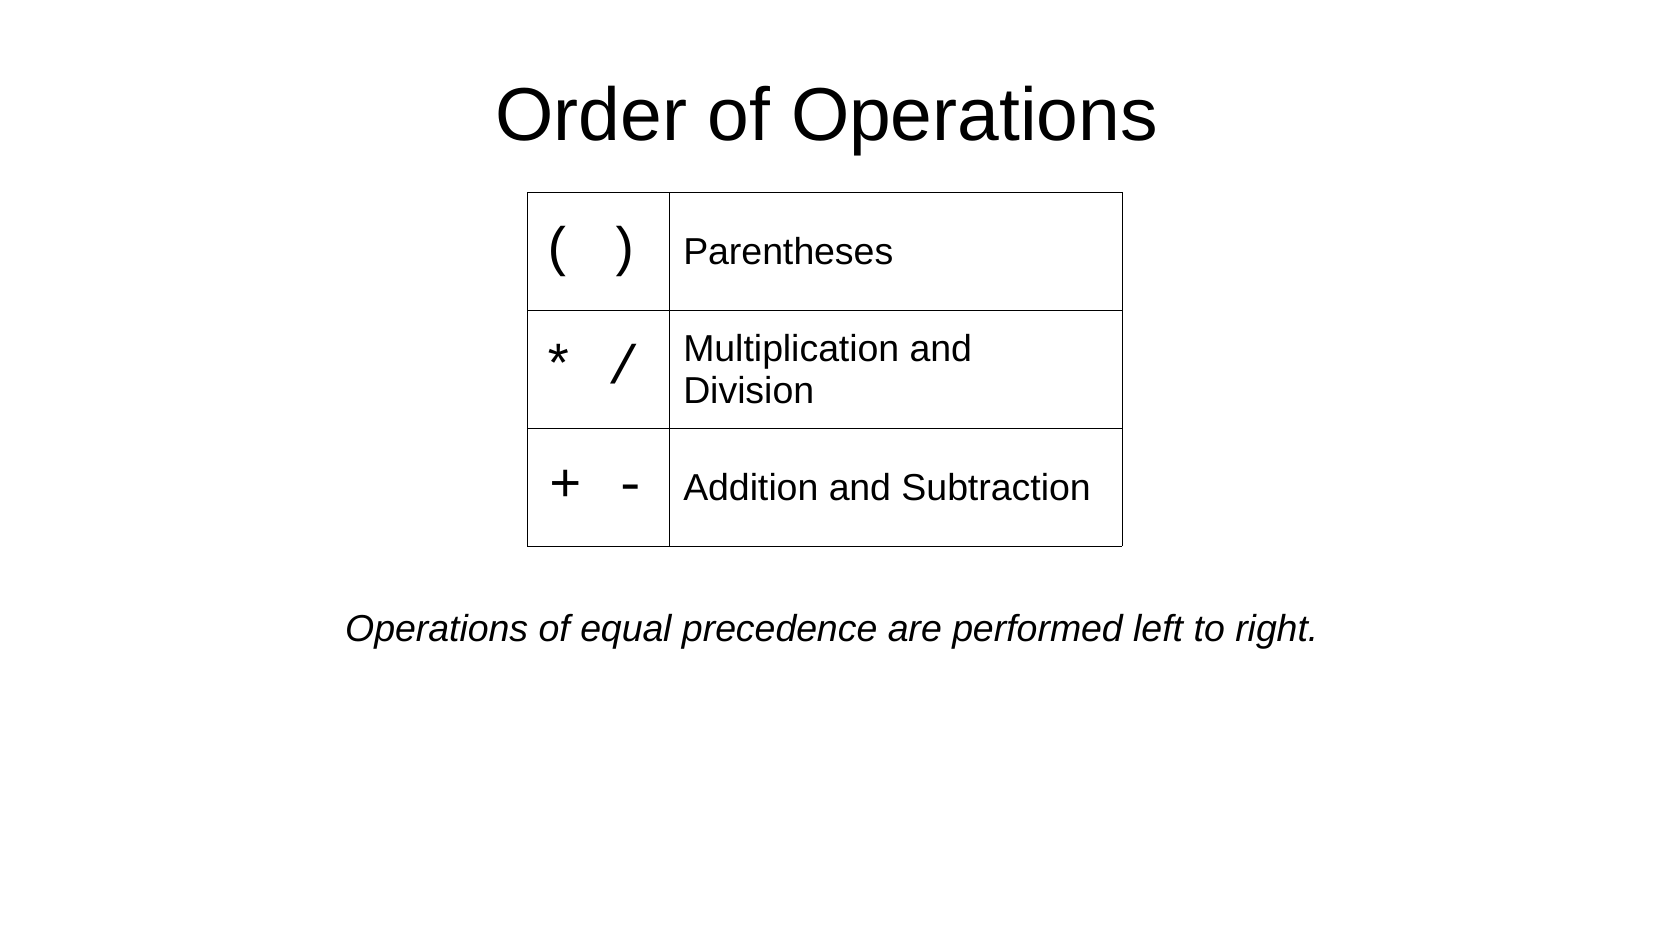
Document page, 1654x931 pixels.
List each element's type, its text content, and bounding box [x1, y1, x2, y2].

table_cell Multiplication and Division [670, 311, 1122, 428]
table_cell + - [528, 429, 669, 546]
title Order of Operations [82, 37, 1571, 193]
text_box Operations of equal precedence are performed left to right. [330, 600, 1334, 657]
table_header ( ) [528, 193, 669, 310]
table_cell * / [528, 311, 669, 428]
table_header Parentheses [670, 193, 1122, 310]
table_cell Addition and Subtraction [670, 429, 1122, 546]
